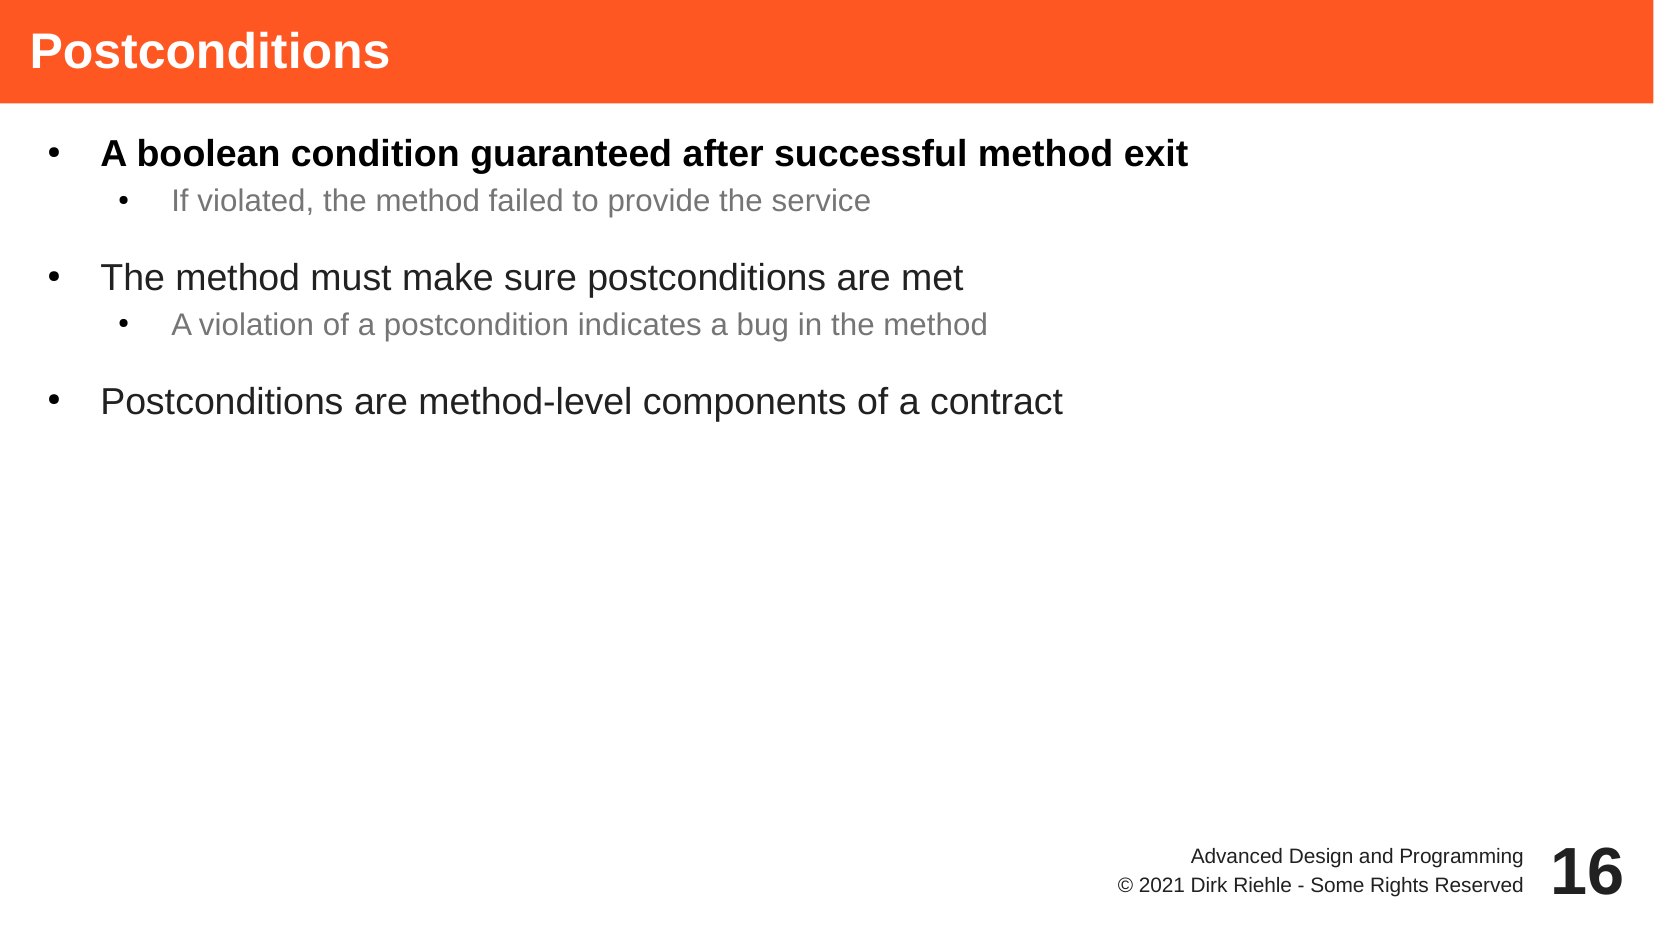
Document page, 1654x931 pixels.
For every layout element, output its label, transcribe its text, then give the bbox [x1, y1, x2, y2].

title Postconditions [0, 0, 1654, 104]
list A boolean condition guaranteed after successful method exit If violated, the method failed to provide the service The method must make sure postconditions are met A violation of a postcondition indicates a bug in the method Postconditions are method-level components of a contract [29, 132, 1625, 813]
